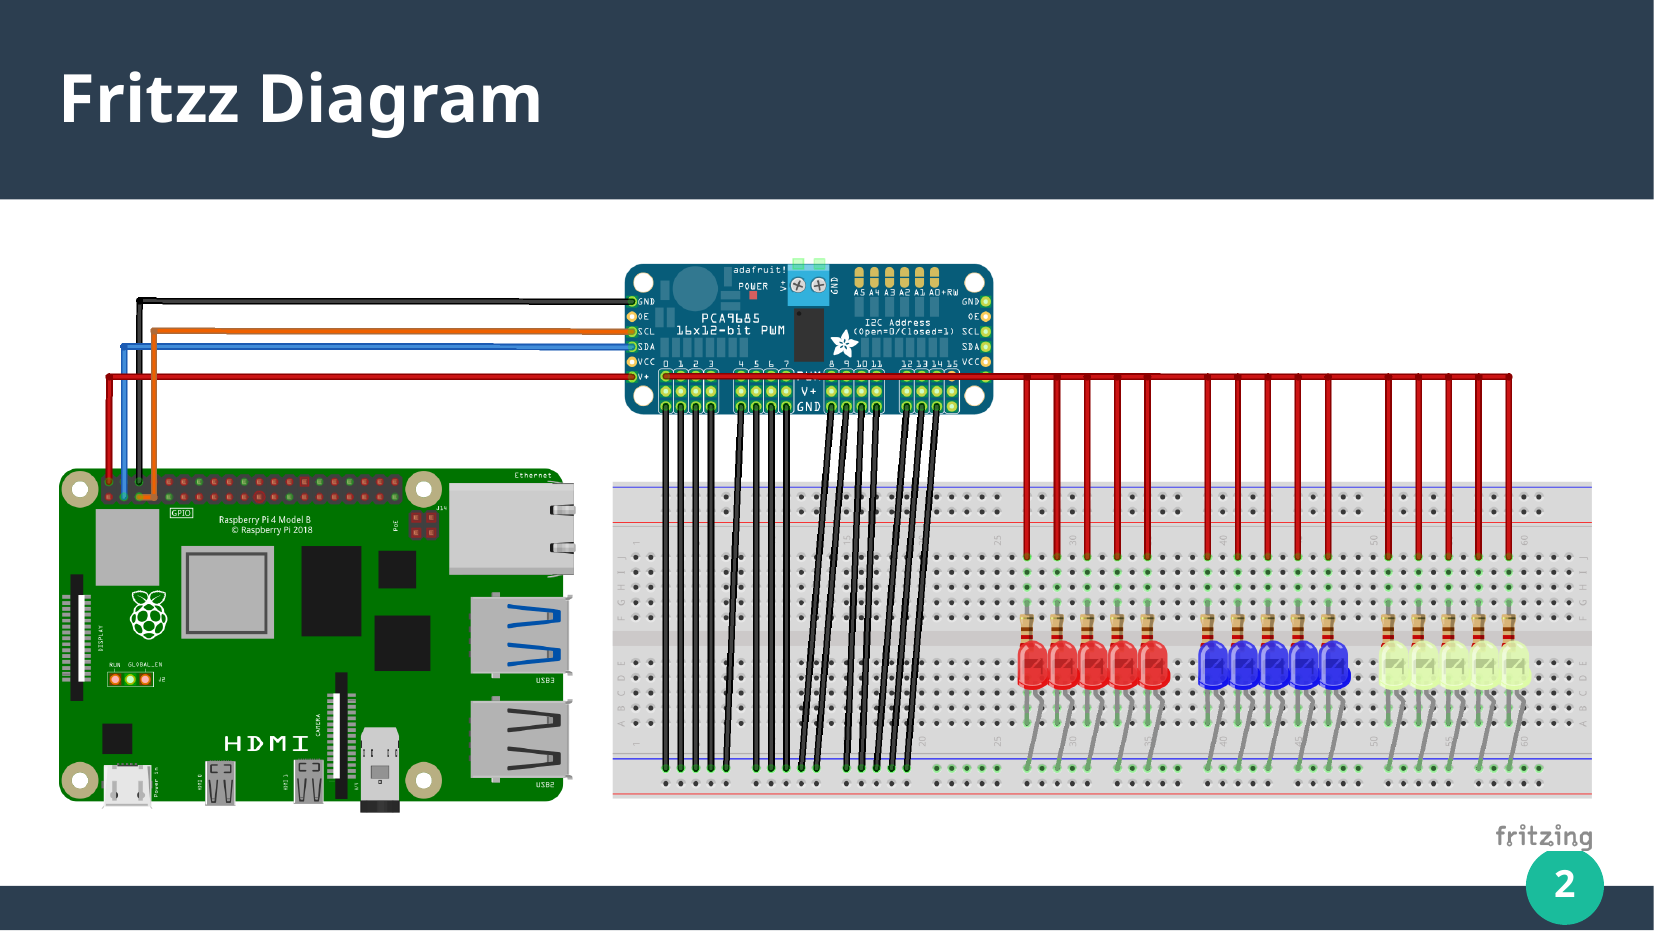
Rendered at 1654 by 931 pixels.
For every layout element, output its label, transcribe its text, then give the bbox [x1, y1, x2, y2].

text_box [1505, 848, 1625, 923]
picture [59, 256, 1595, 851]
title Fritzz Diagram [59, 37, 1595, 156]
